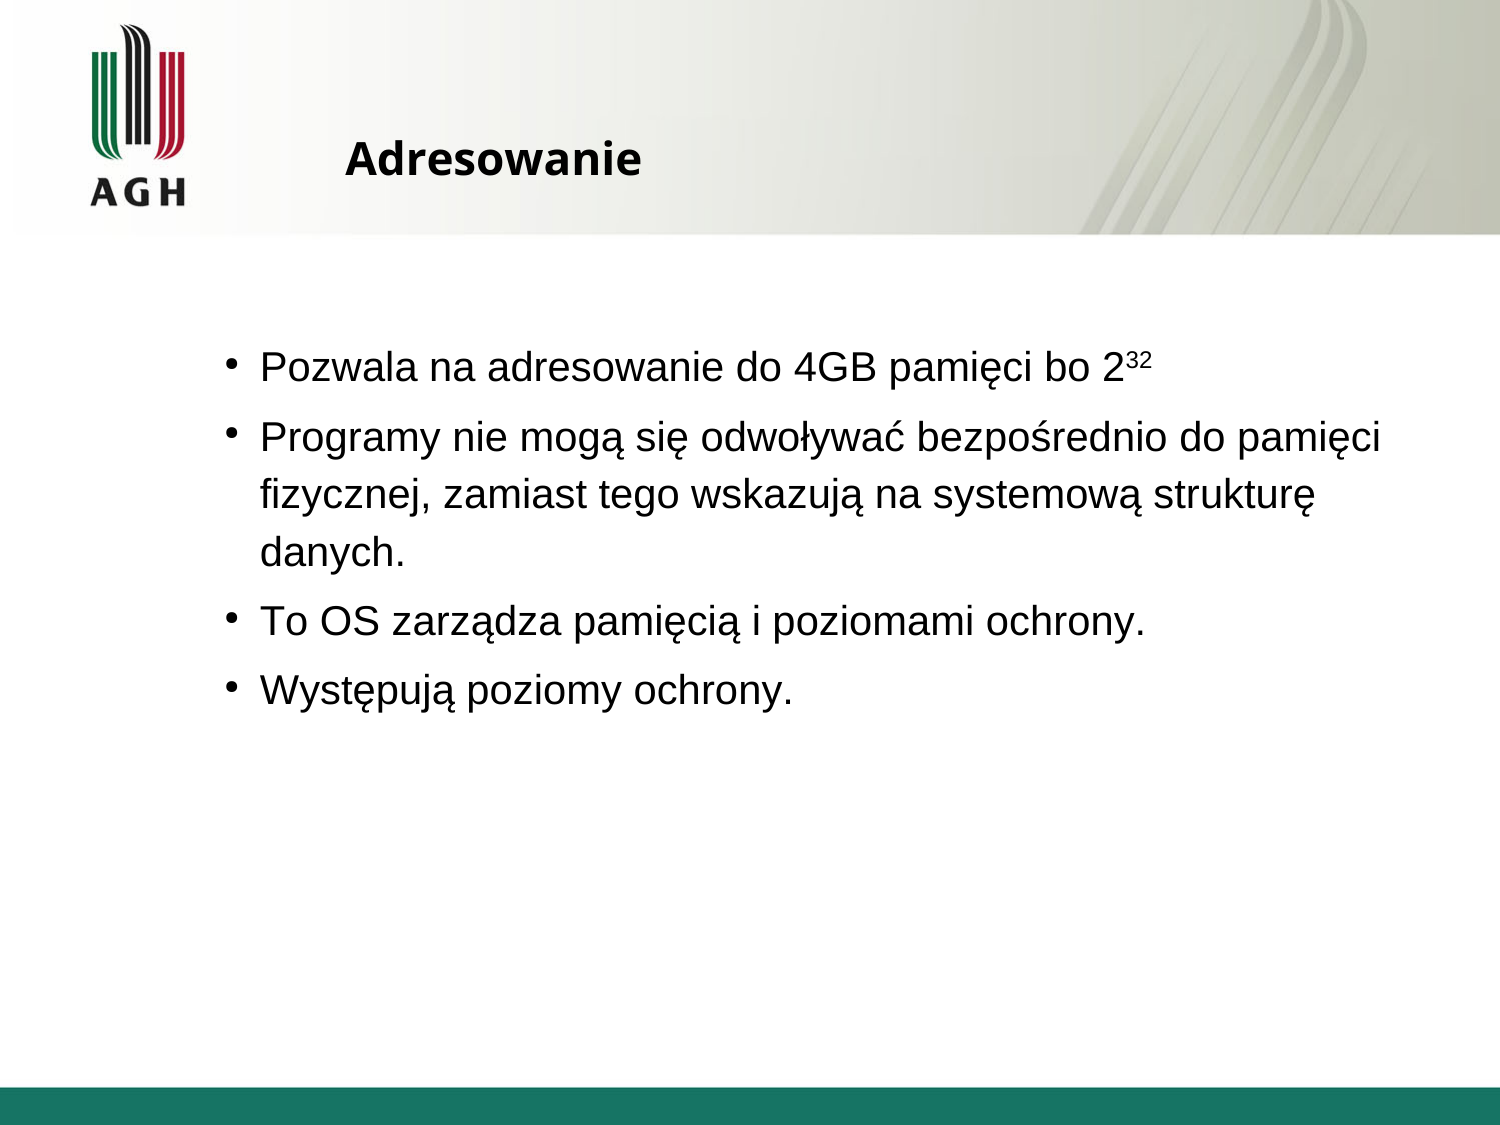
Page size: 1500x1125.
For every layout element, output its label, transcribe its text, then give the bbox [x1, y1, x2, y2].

text_box Pozwala na adresowanie do 4GB pamięci bo 232 Programy nie mogą się odwoływać bezpośrednio do pamięci fizycznej, zamiast tego wskazują na systemową strukturę danych. To OS zarządza pamięcią i poziomami ochrony. Występują poziomy ochrony. [209, 325, 1427, 956]
picture [0, 0, 1500, 1125]
title Adresowanie [330, 94, 1312, 221]
